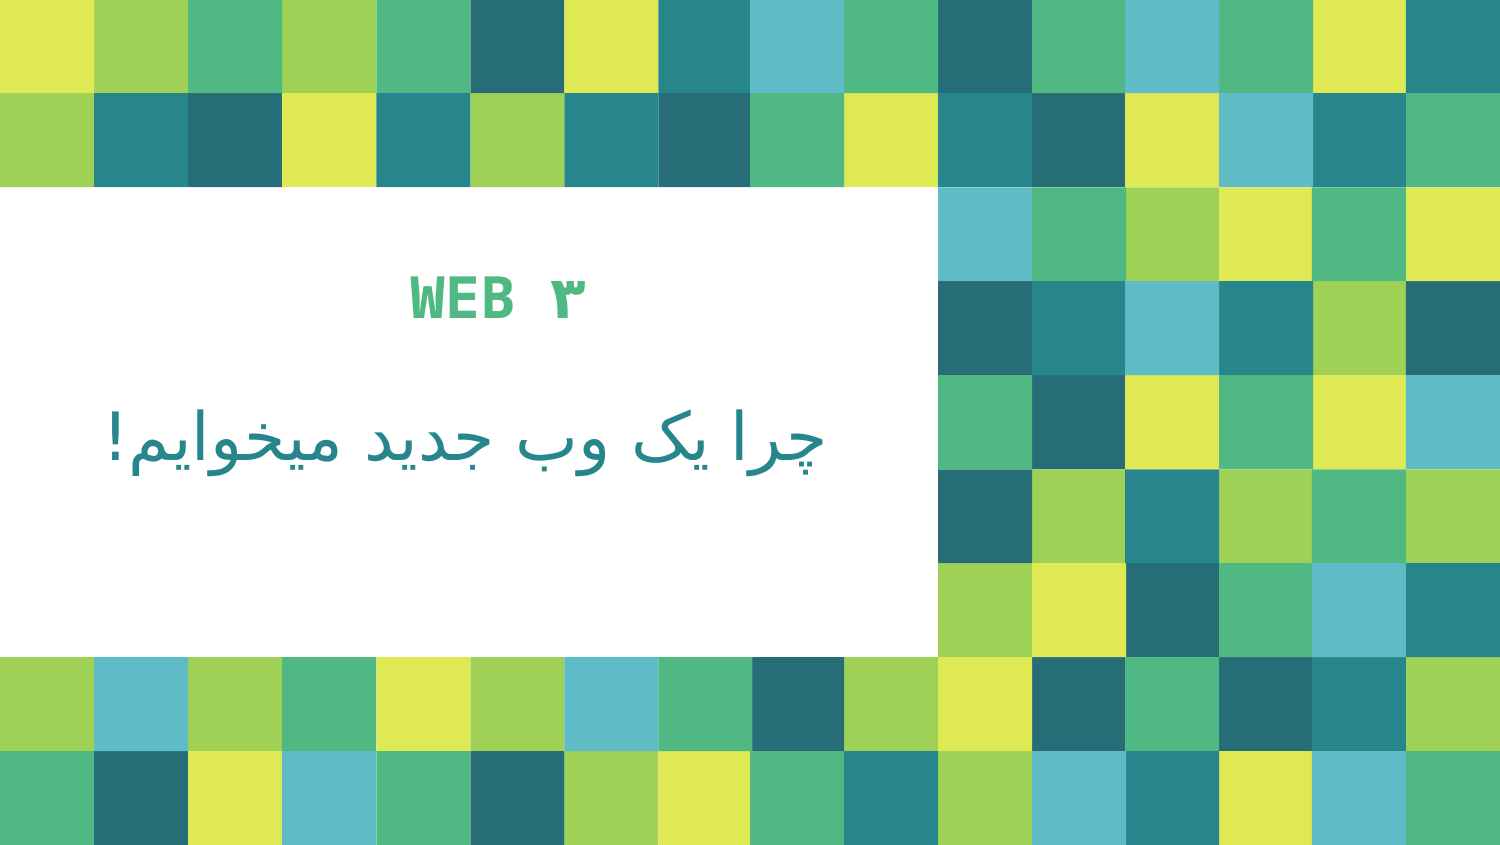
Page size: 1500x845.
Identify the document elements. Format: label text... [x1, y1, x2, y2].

text_box چرا یک وب جدید میخوایم! [15, 379, 916, 508]
title WEB ۳ [215, 225, 781, 346]
